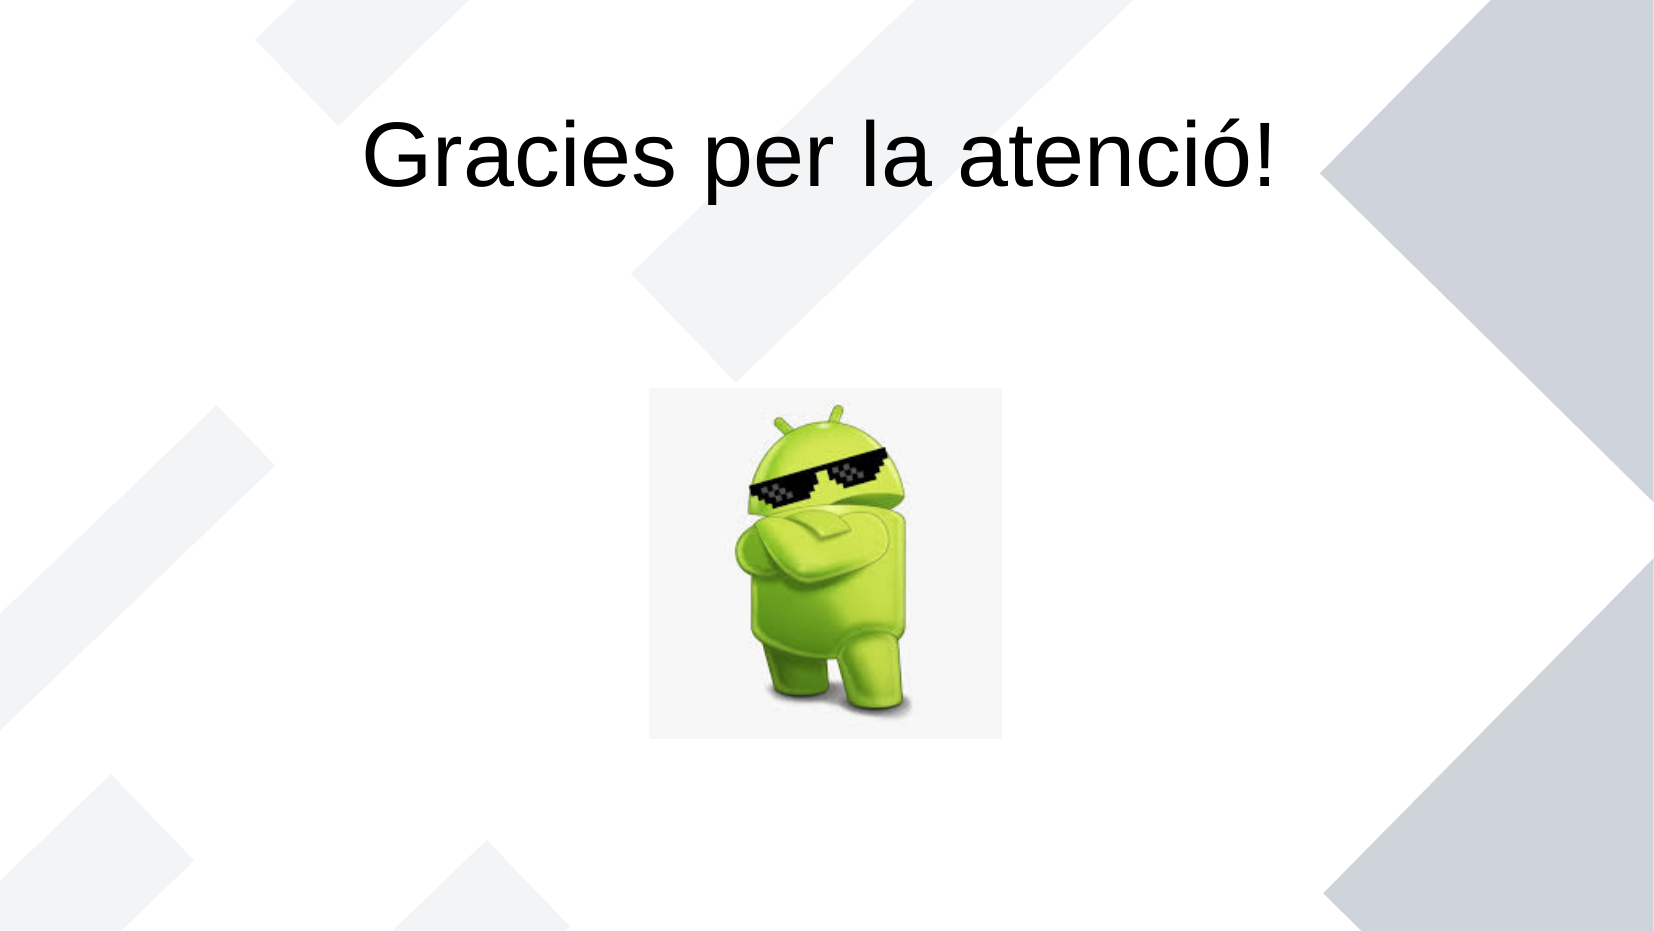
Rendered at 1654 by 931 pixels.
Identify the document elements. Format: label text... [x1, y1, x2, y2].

title Gracies per la atenció! [76, 76, 1565, 233]
picture [649, 388, 1002, 739]
